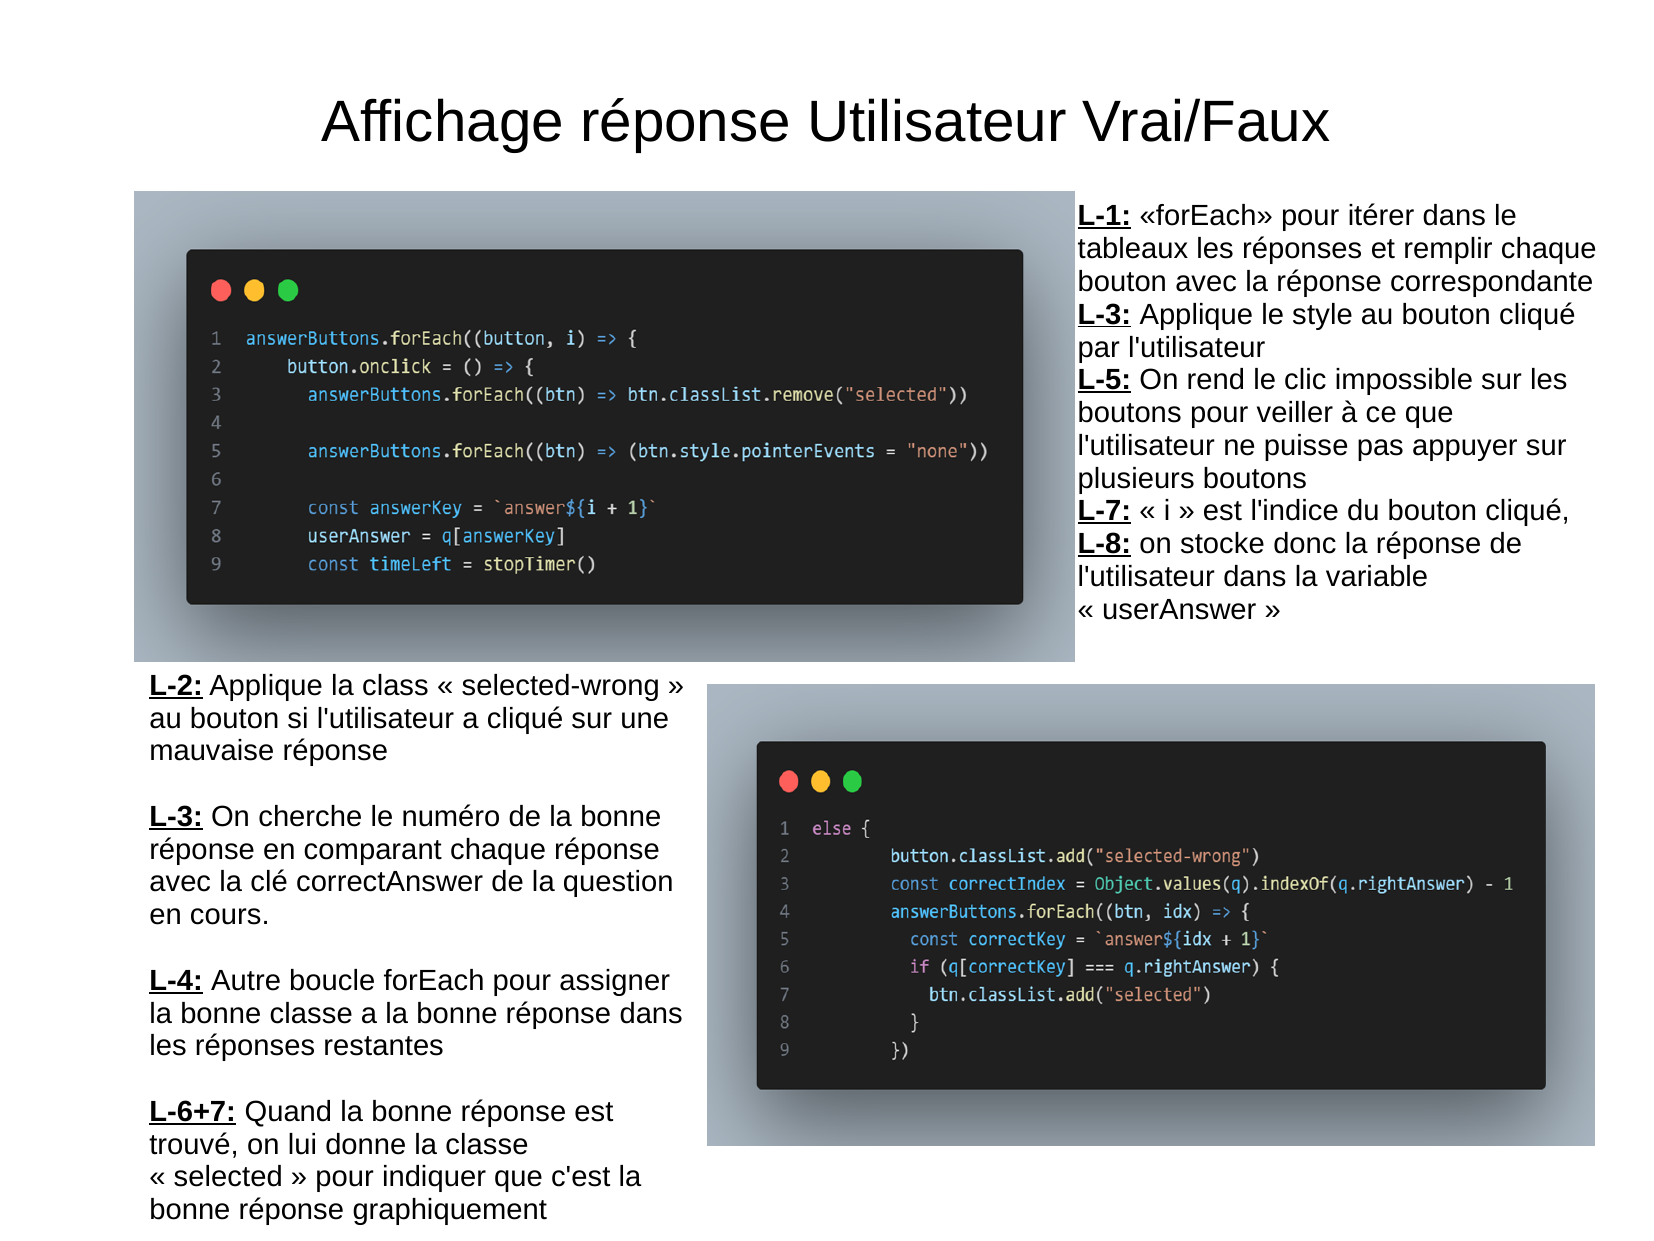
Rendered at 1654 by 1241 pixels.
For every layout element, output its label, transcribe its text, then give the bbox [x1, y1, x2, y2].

picture [134, 191, 1062, 662]
title Affichage réponse Utilisateur Vrai/Faux [82, 49, 1571, 192]
text_box L-2: Applique la class « selected-wrong » au bouton si l'utilisateur a cliqué sur une mauvaise réponse L-3: On cherche le numéro de la bonne réponse en comparant chaque réponse avec la clé correctAnswer de la question en cours. L-4: Autre boucle forEach pour assigner la bonne classe a la bonne réponse dans les réponses restantes L-6+7: Quand la bonne réponse est trouvé, on lui donne la classe « selected » pour indiquer que c'est la bonne réponse graphiquement [134, 661, 711, 1241]
picture [707, 684, 1595, 1146]
text_box L-1: «forEach» pour itérer dans le tableaux les réponses et remplir chaque bouton avec la réponse correspondante L-3: Applique le style au bouton cliqué par l'utilisateur L-5: On rend le clic impossible sur les boutons pour veiller à ce que l'utilisateur ne puisse pas appuyer sur plusieurs boutons L-7: « i » est l'indice du bouton cliqué, L-8: on stocke donc la réponse de l'utilisateur dans la variable « userAnswer » [1062, 191, 1619, 739]
